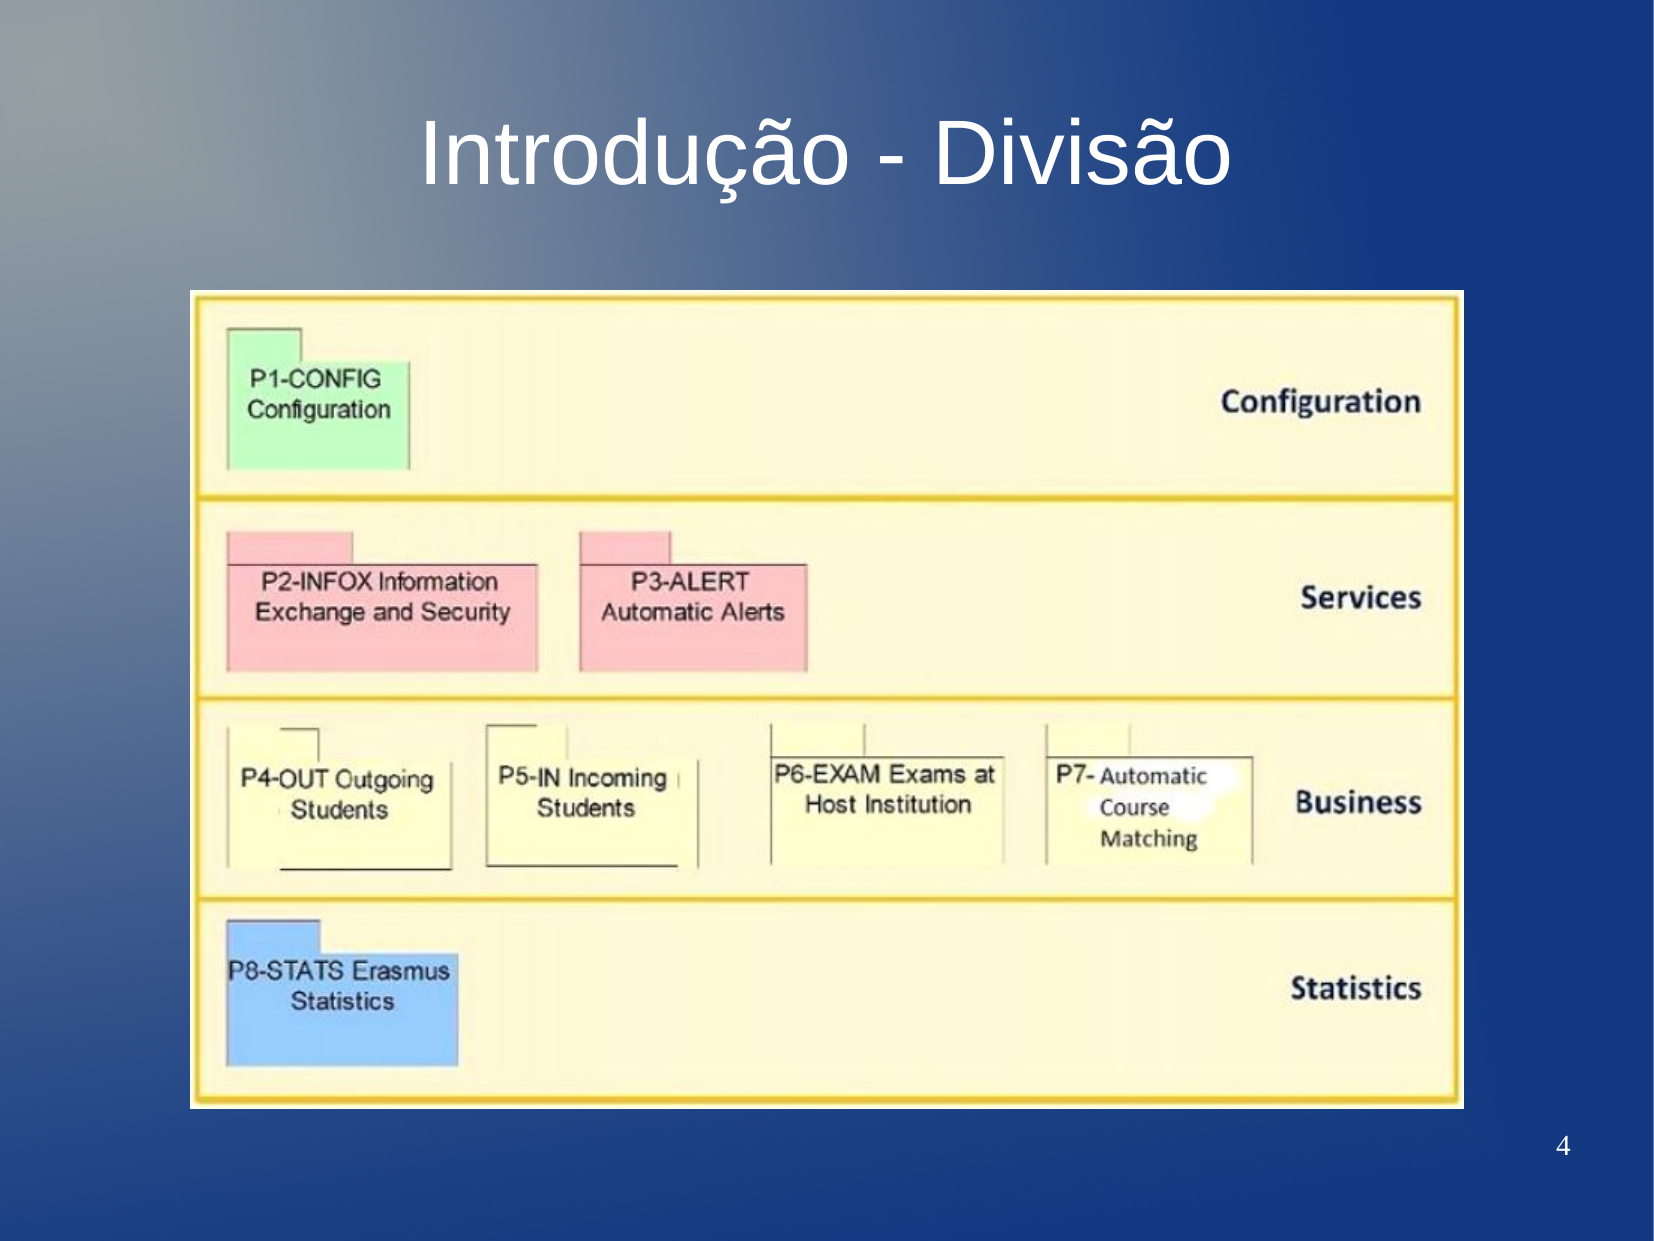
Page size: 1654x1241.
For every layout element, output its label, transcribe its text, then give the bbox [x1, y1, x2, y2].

picture [0, 0, 1654, 1241]
title Introdução - Divisão [82, 49, 1571, 257]
